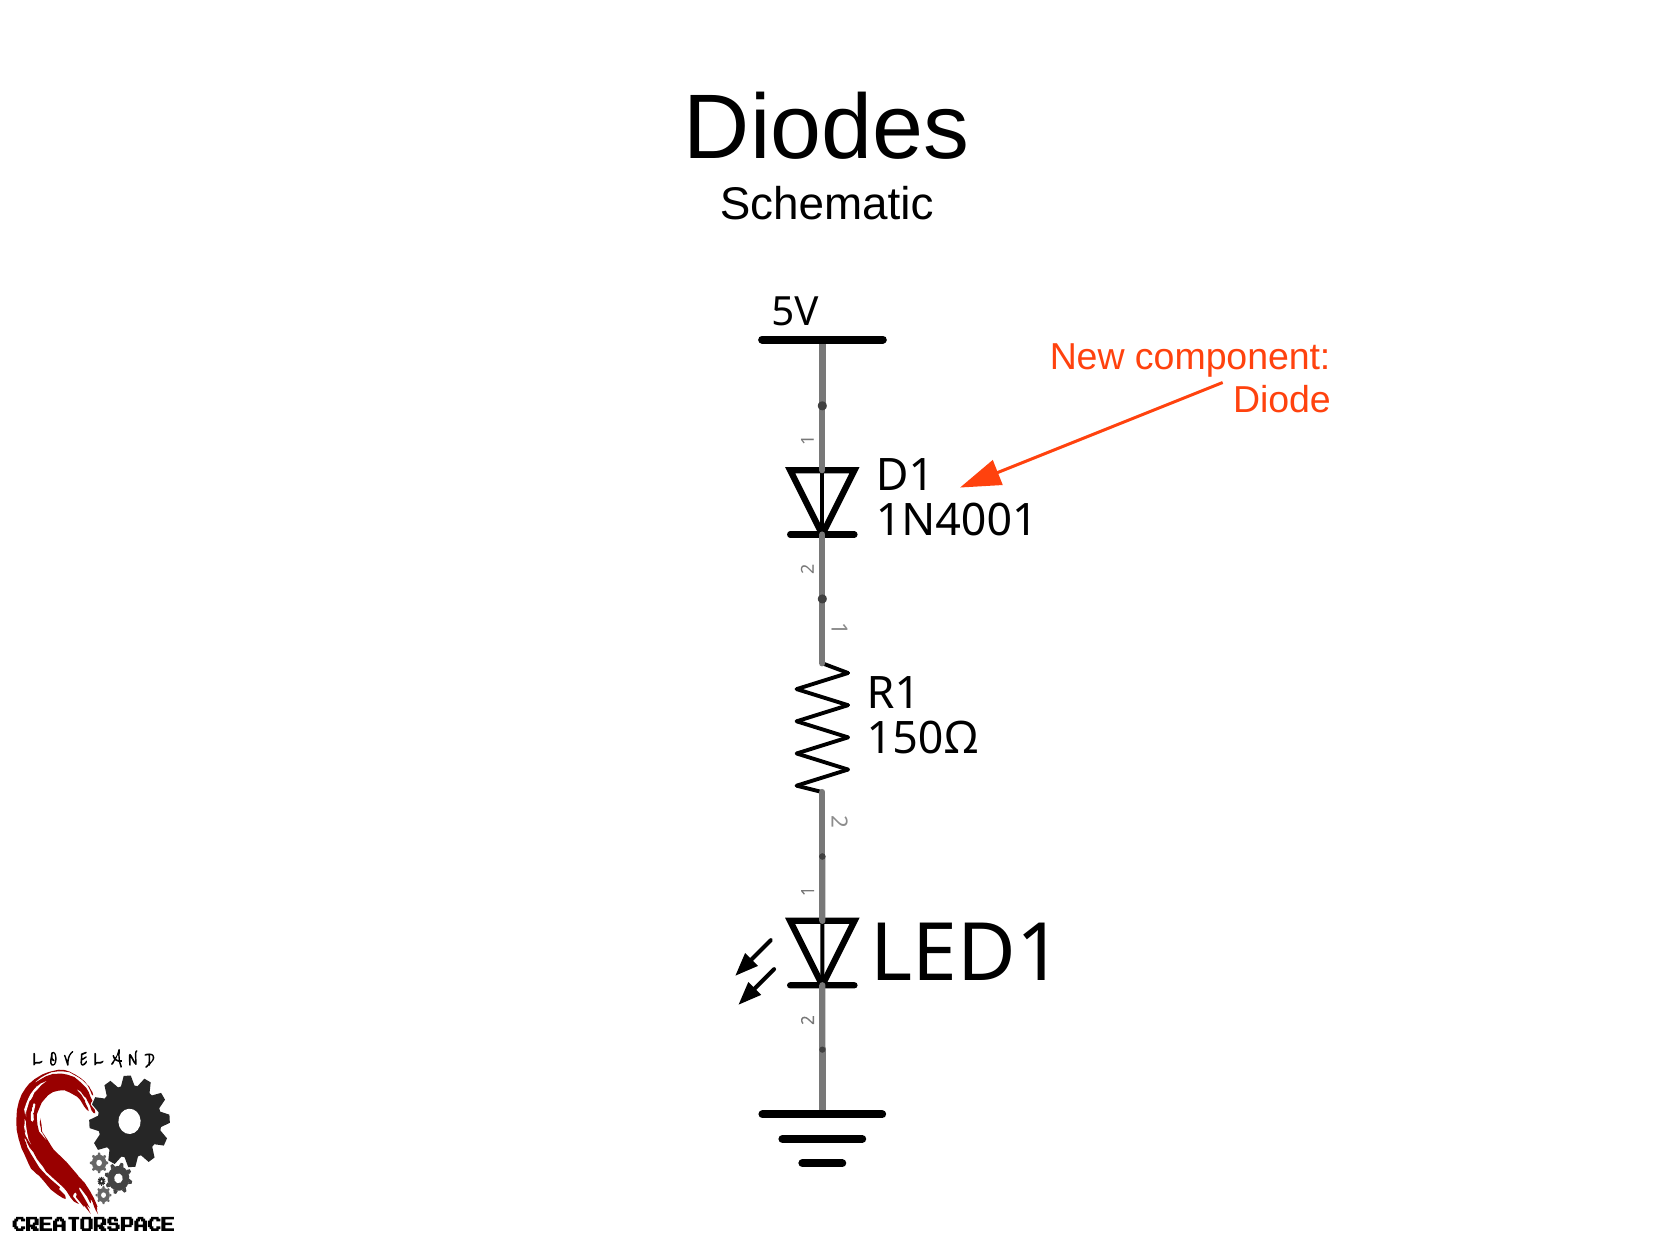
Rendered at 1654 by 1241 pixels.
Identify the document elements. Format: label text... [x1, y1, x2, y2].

text_box New component: Diode [1111, 328, 1346, 428]
picture [730, 277, 1111, 1178]
title Diodes Schematic [82, 49, 1571, 257]
